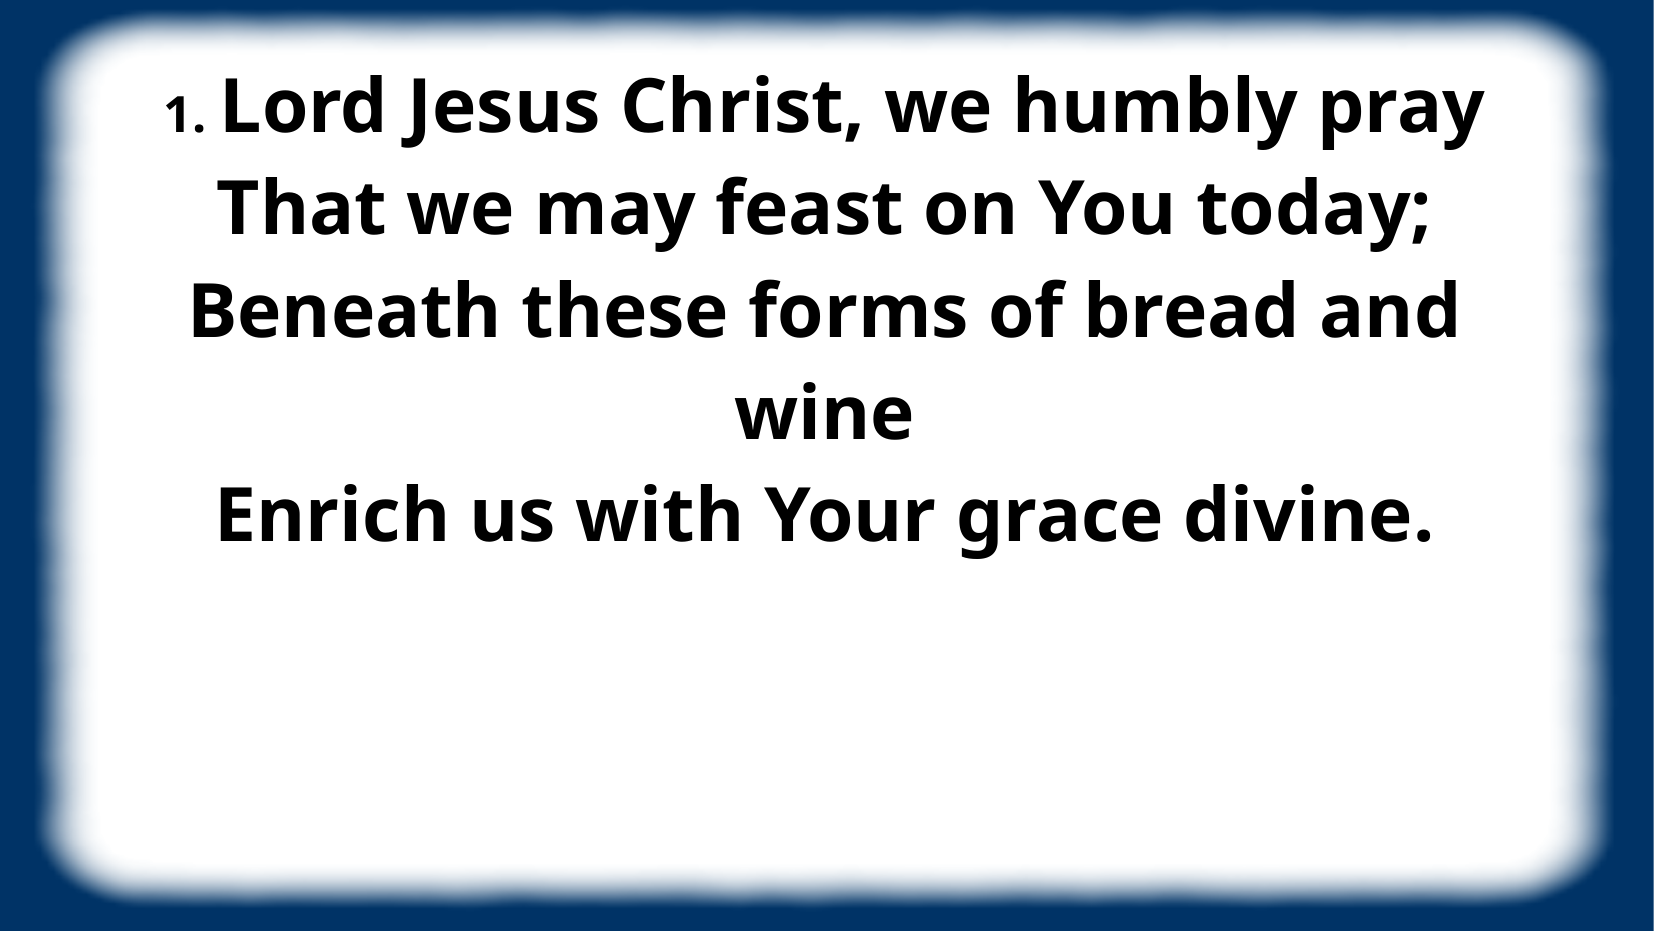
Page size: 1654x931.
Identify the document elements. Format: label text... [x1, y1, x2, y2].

picture [0, 0, 1654, 931]
text_box 1. Lord Jesus Christ, we humbly pray That we may feast on You today; Beneath these forms of bread and wine Enrich us with Your grace divine. [90, 45, 1561, 460]
